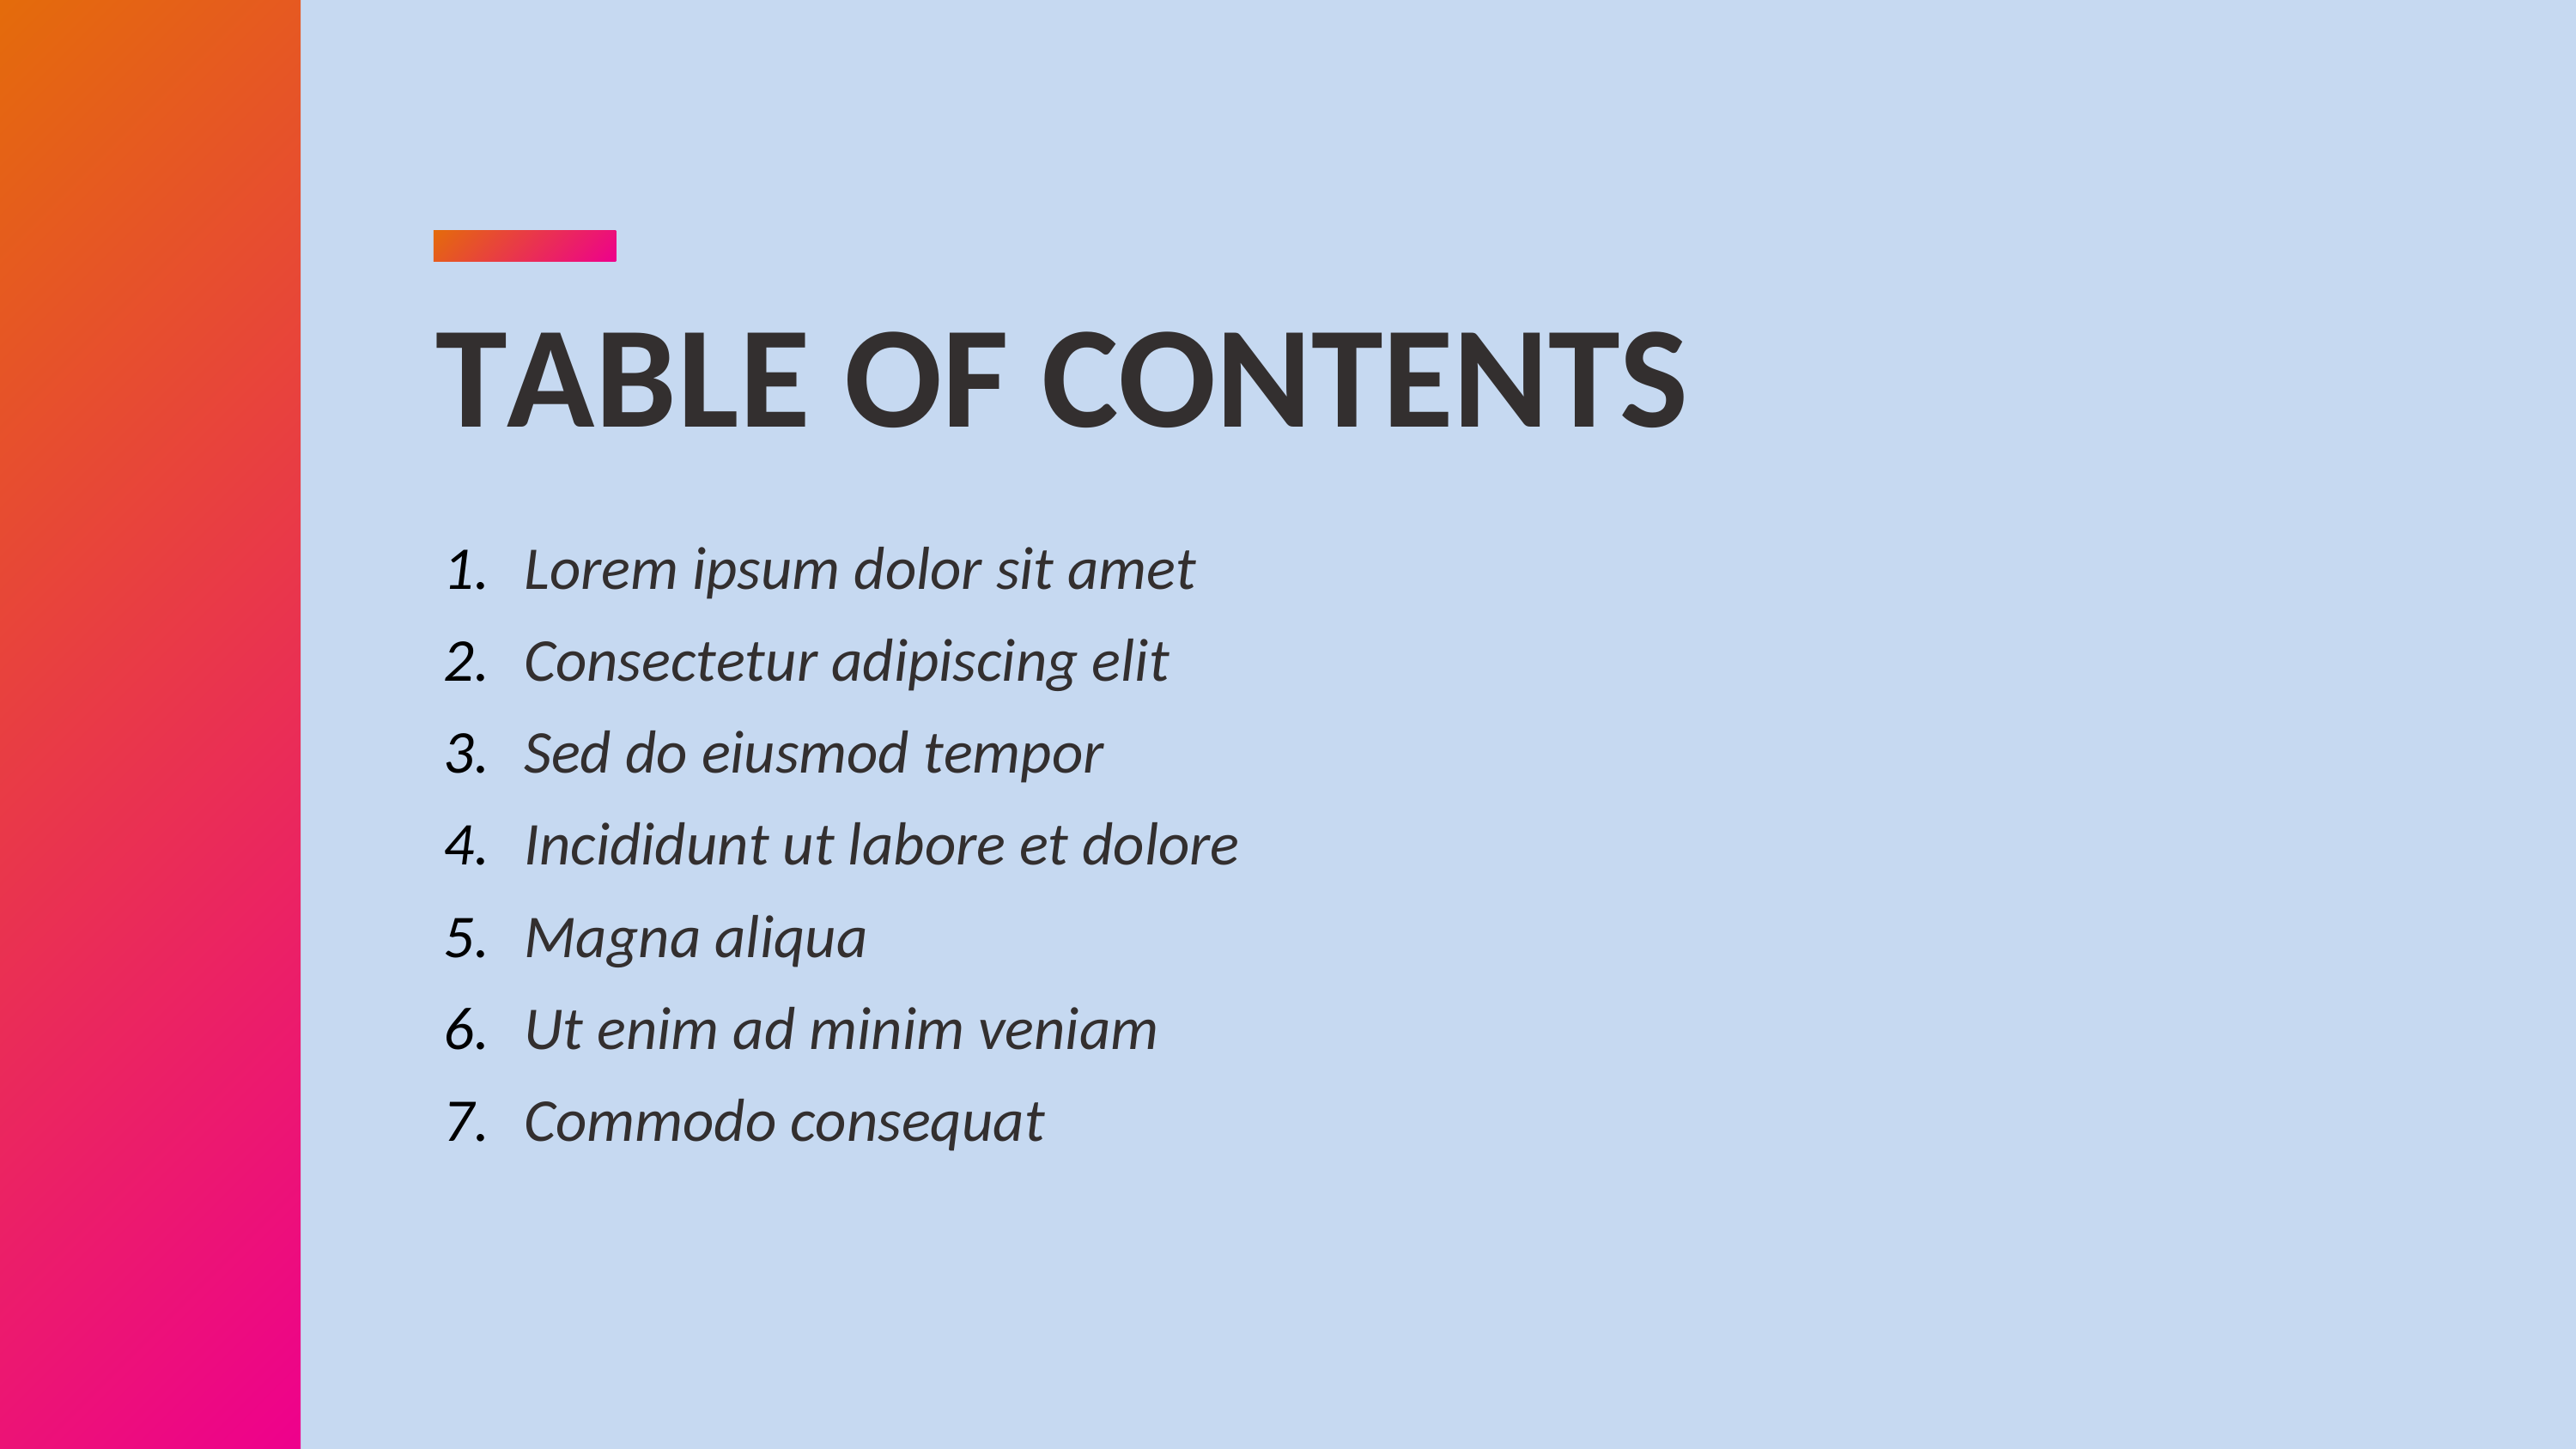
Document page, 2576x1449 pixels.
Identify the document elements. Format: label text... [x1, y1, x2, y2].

list Lorem ipsum dolor sit amet Consectetur adipiscing elit Sed do eiusmod tempor Incididunt ut labore et dolore Magna aliqua Ut enim ad minim veniam Commodo consequat [440, 509, 1505, 1155]
title TABLE OF CONTENTS [433, 280, 1726, 630]
text_box [433, 230, 617, 262]
